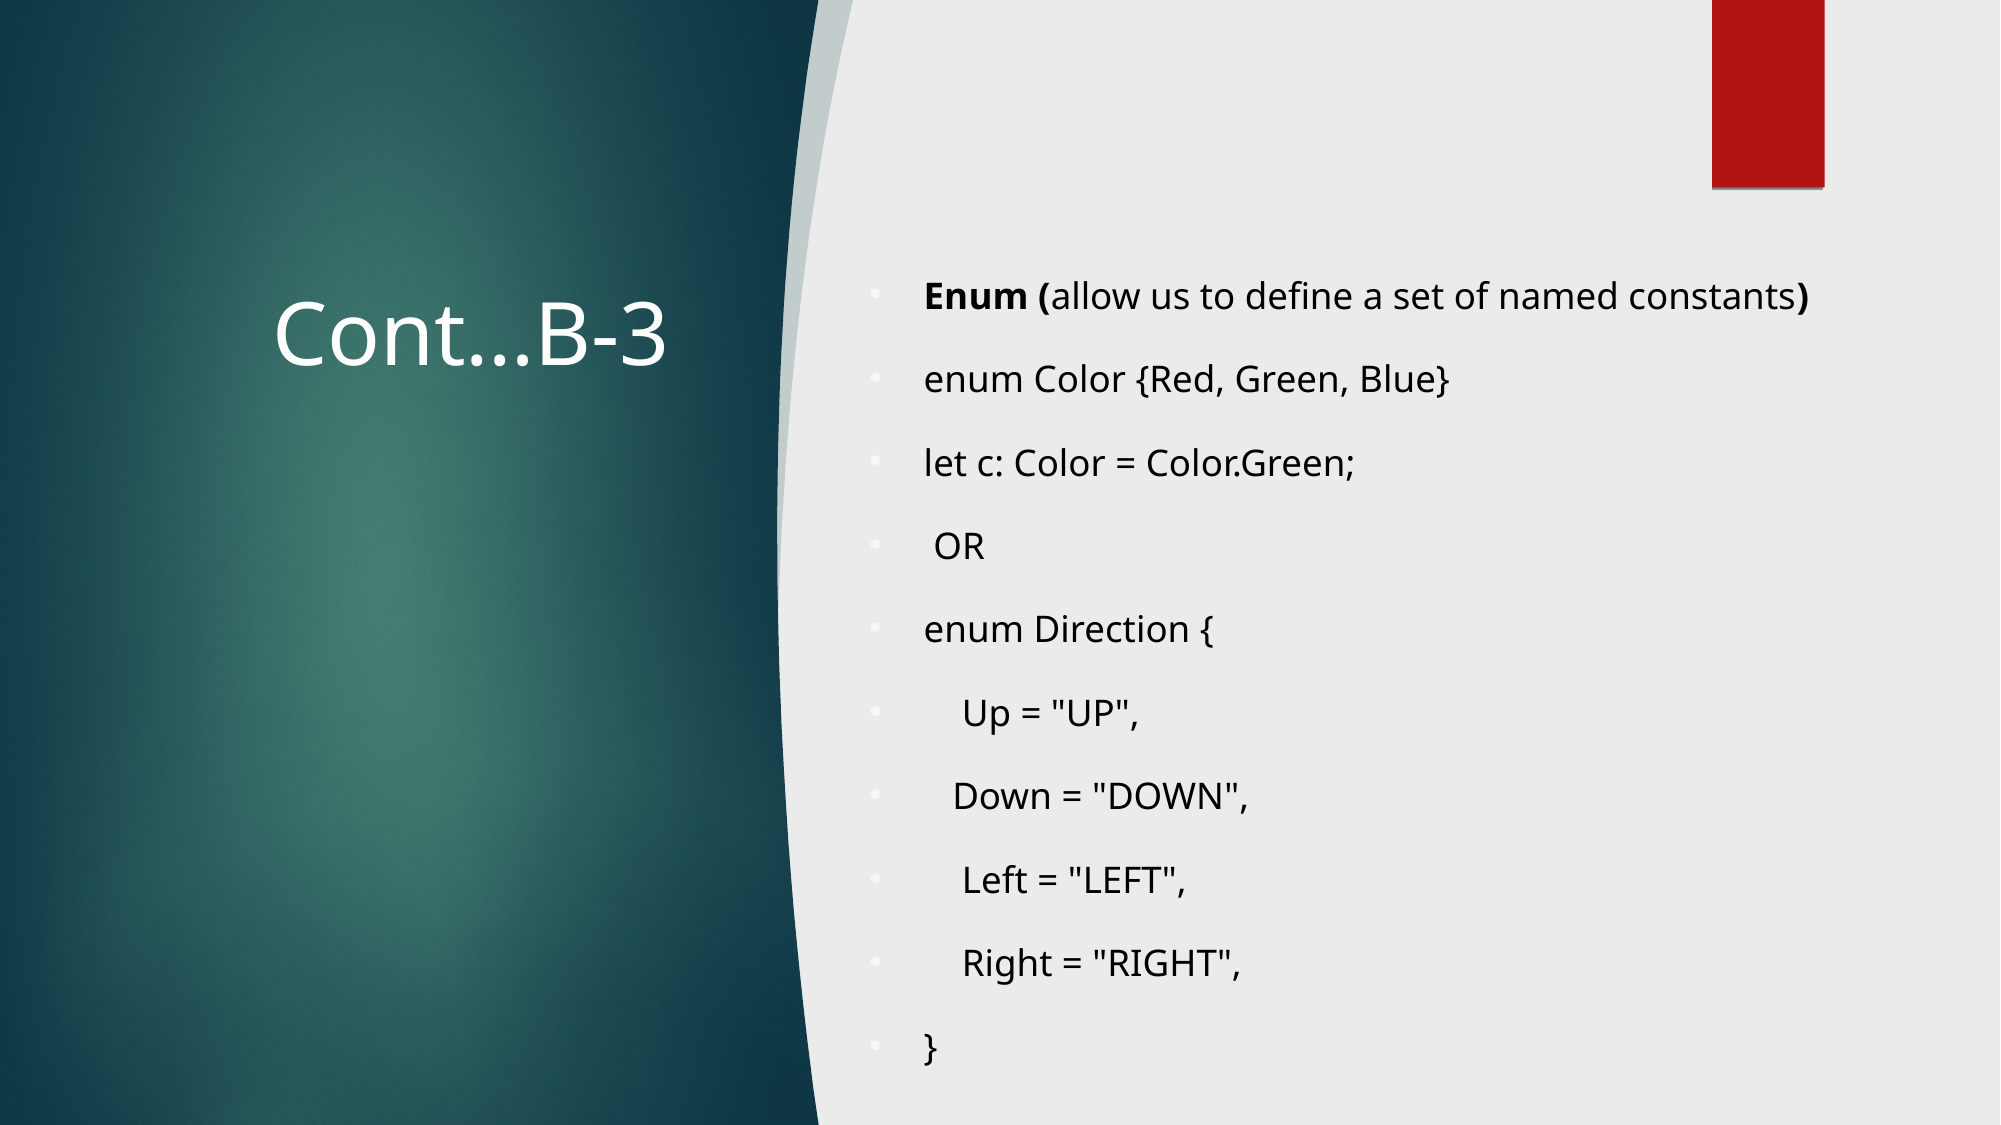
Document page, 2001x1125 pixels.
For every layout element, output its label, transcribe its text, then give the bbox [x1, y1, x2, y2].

list Enum (allow us to define a set of named constants) enum Color {Red, Green, Blue} let c: Color = Color.Green; OR enum Direction { Up = "UP", Down = "DOWN", Left = "LEFT", Right = "RIGHT", } [853, 270, 1825, 1089]
text_box [0, 0, 2000, 1125]
title Cont…B-3 [107, 270, 685, 1004]
